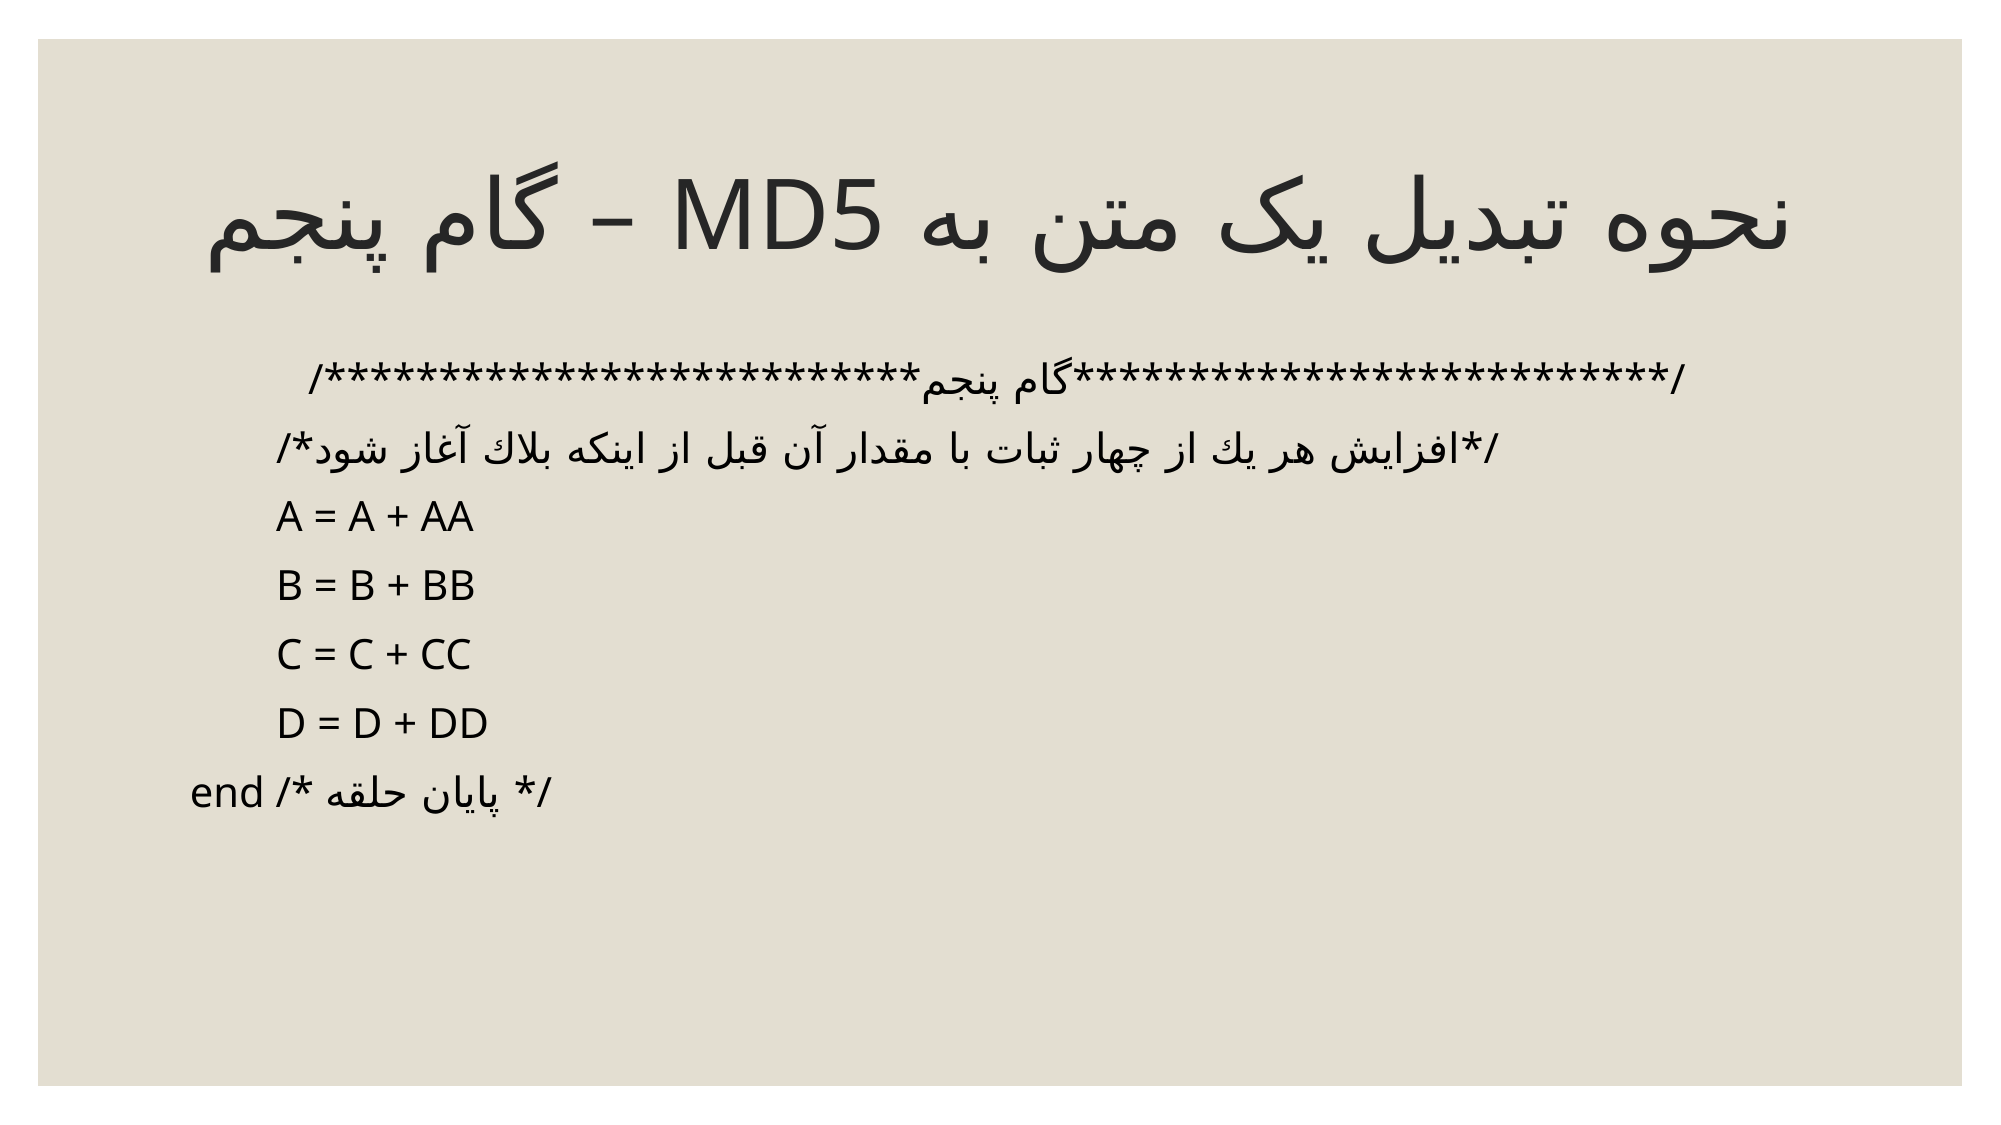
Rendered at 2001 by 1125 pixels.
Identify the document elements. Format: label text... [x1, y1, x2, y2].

list /**************************گام پنجم**************************/ /*افزایش هر یك از چهار ثبات با مقدار آن قبل از اینكه بلاك آغاز شود*/ A = A + AA B = B + BB C = C + CC D = D + DD end /* پایان حلقه */ [174, 345, 1825, 991]
title نحوه تبدیل یک متن به MD5 – گام پنجم [174, 105, 1825, 331]
